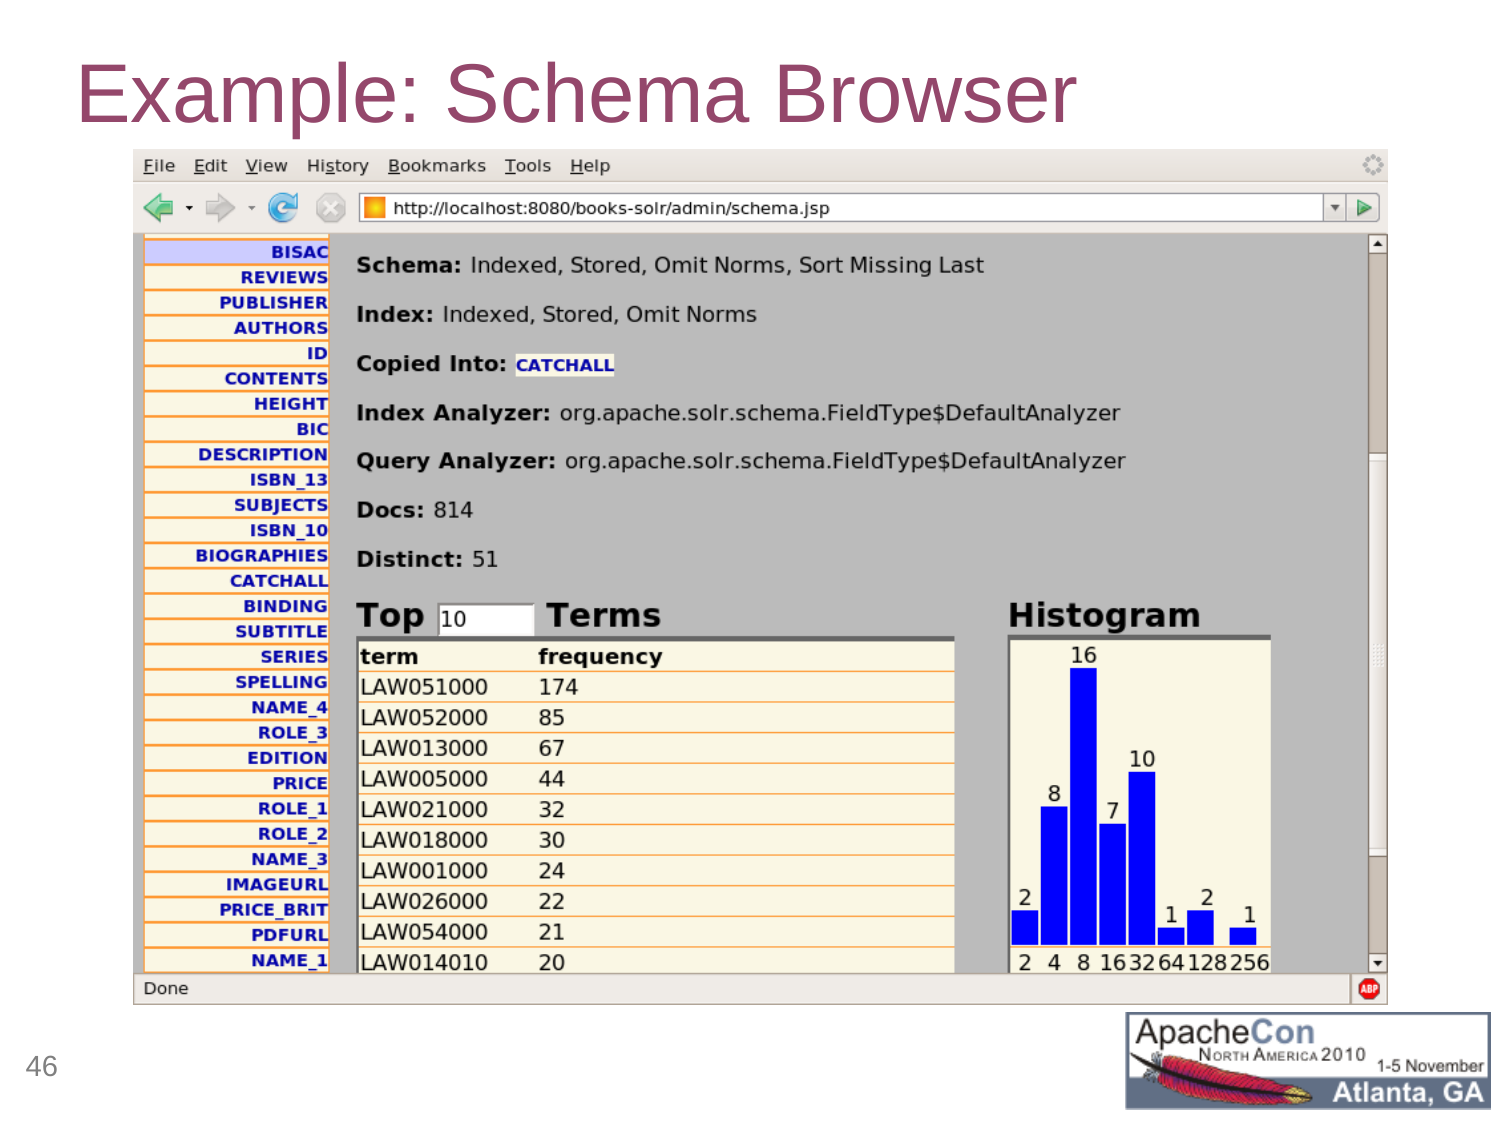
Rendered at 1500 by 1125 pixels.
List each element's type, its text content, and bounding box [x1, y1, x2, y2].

picture [1125, 1012, 1491, 1110]
picture [133, 149, 1388, 1006]
title Example: Schema Browser [75, 0, 1425, 188]
